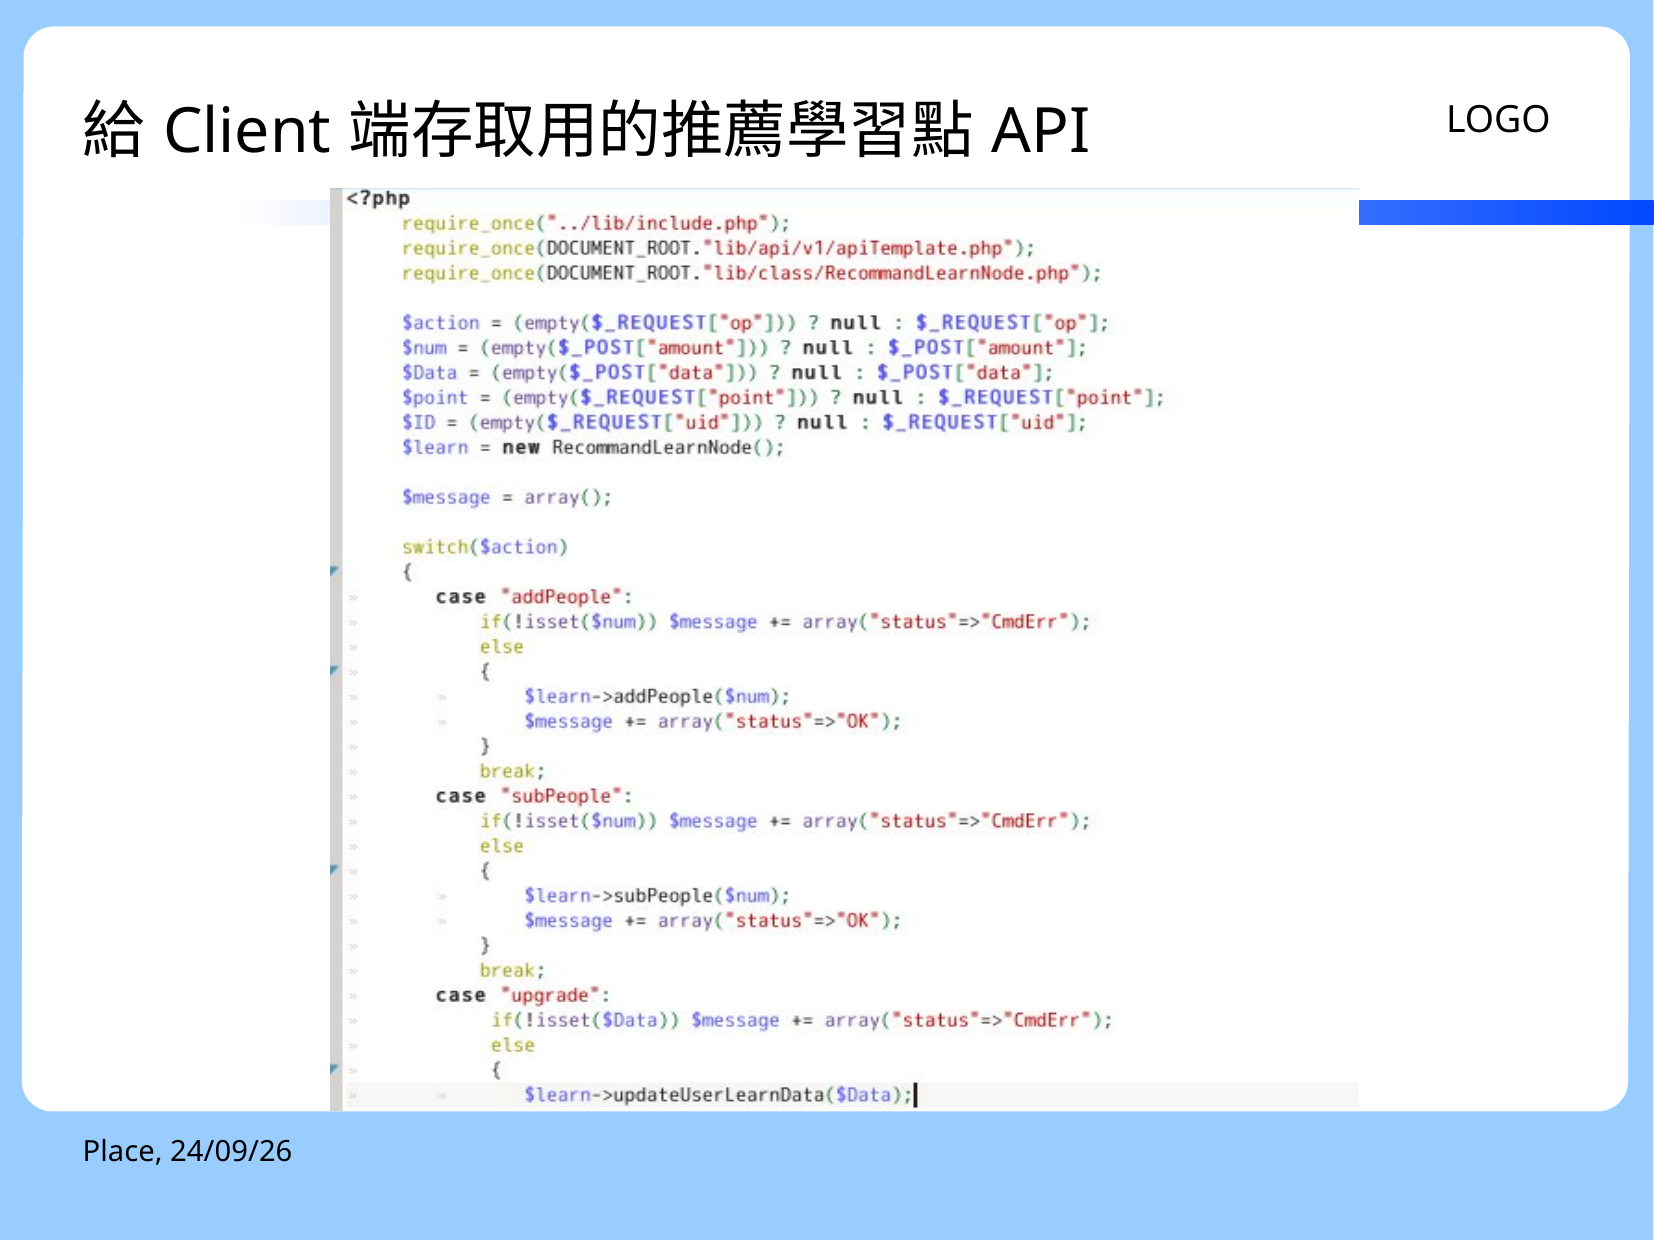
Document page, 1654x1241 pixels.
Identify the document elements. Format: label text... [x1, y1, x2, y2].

title 給Client端存取用的推薦學習點API [82, 49, 1371, 201]
picture [330, 188, 1359, 1111]
